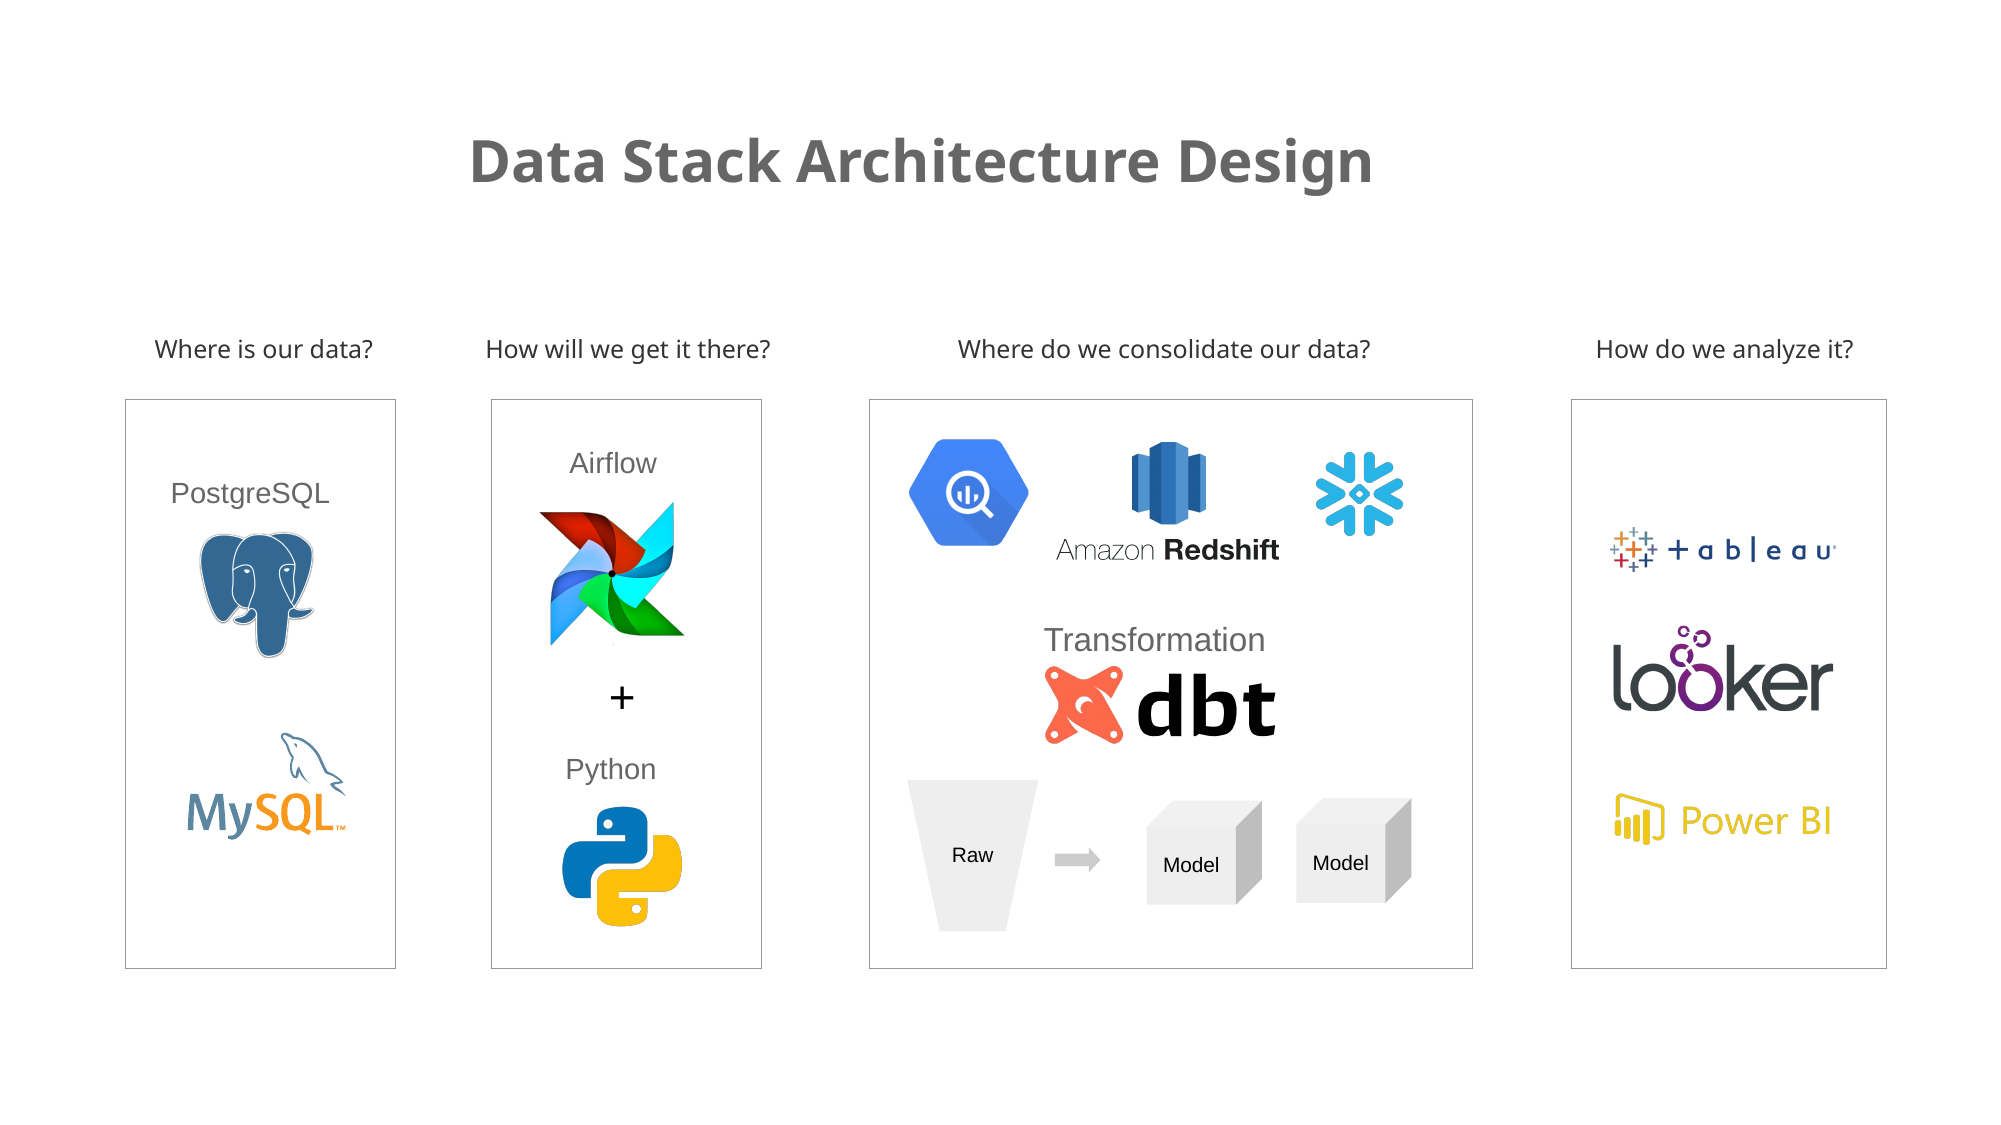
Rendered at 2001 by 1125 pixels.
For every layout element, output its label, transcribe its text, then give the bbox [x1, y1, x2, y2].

picture [156, 669, 382, 895]
text_box Data Stack Architecture Design [453, 112, 1629, 207]
text_box + [594, 664, 651, 731]
picture [908, 432, 1029, 553]
picture [1610, 527, 1836, 572]
picture [1610, 790, 1836, 848]
text_box How do we analyze it? [1580, 323, 1869, 373]
picture [1045, 666, 1277, 744]
text_box Where is our data? [139, 323, 389, 373]
text_box [869, 399, 1473, 969]
picture [1316, 452, 1403, 536]
text_box [125, 399, 396, 969]
text_box [1571, 399, 1887, 969]
picture [1056, 442, 1279, 560]
text_box [491, 399, 762, 969]
text_box How will we get it there? [470, 323, 786, 373]
text_box Where do we consolidate our data? [943, 323, 1386, 373]
